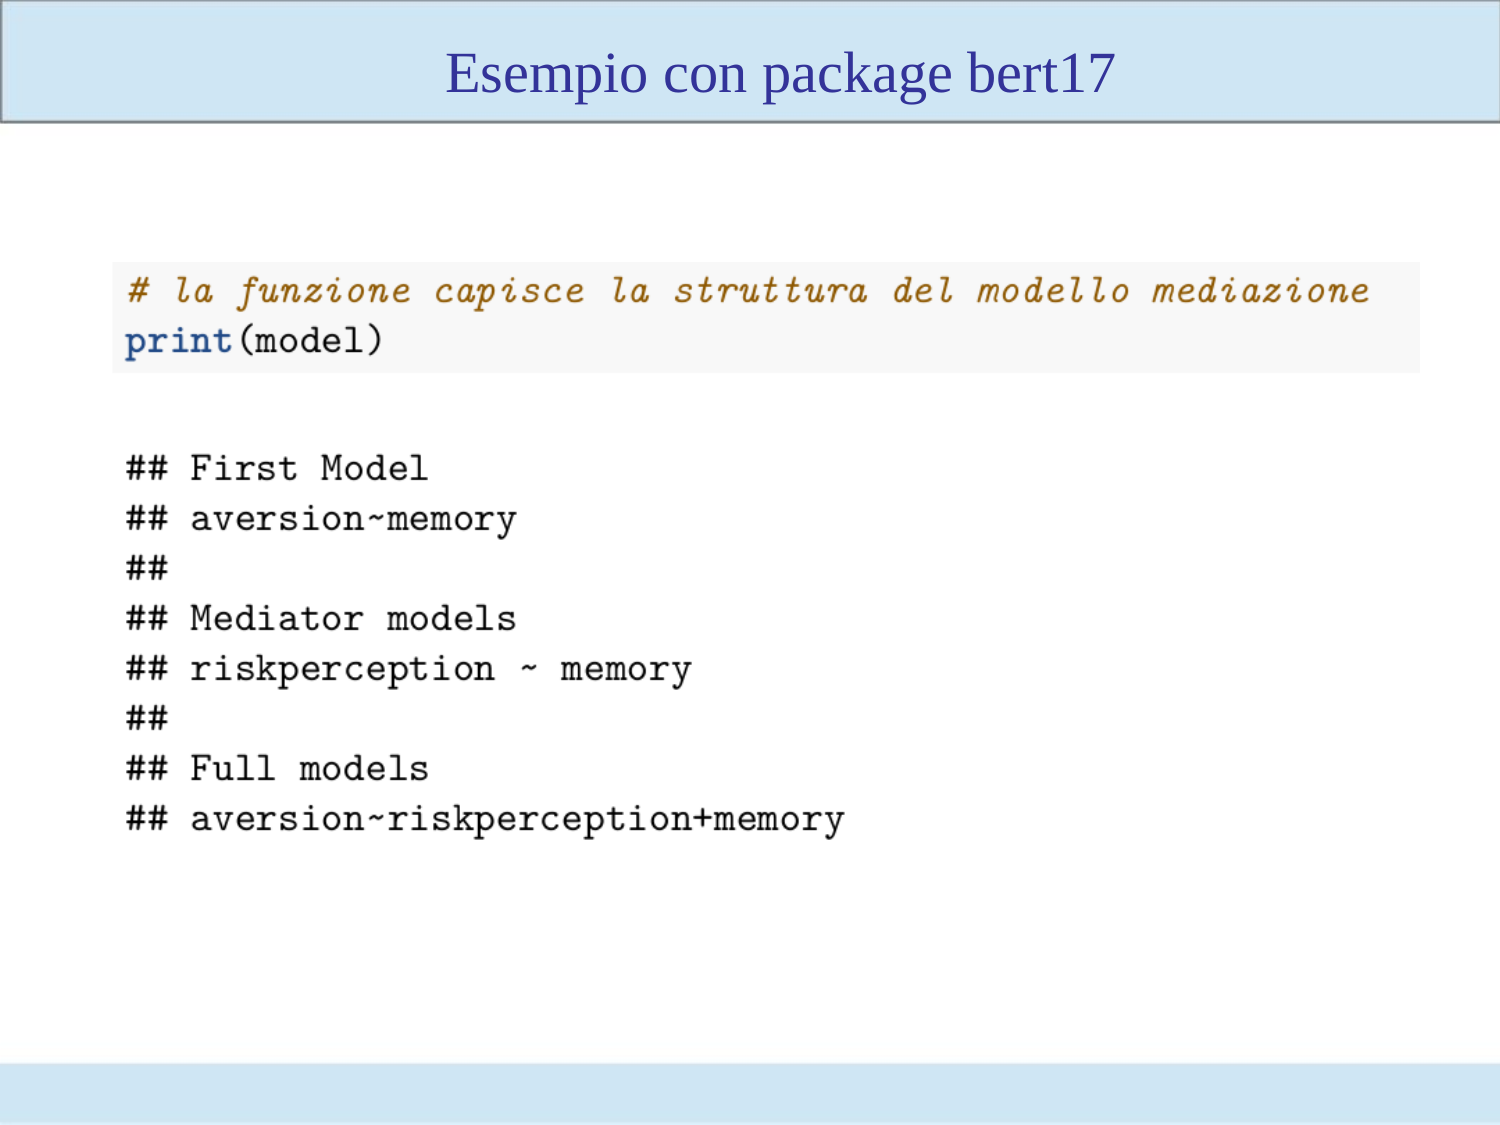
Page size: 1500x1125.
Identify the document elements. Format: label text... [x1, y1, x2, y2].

picture [0, 0, 1500, 1125]
title Esempio con package bert17 [249, 21, 1313, 117]
